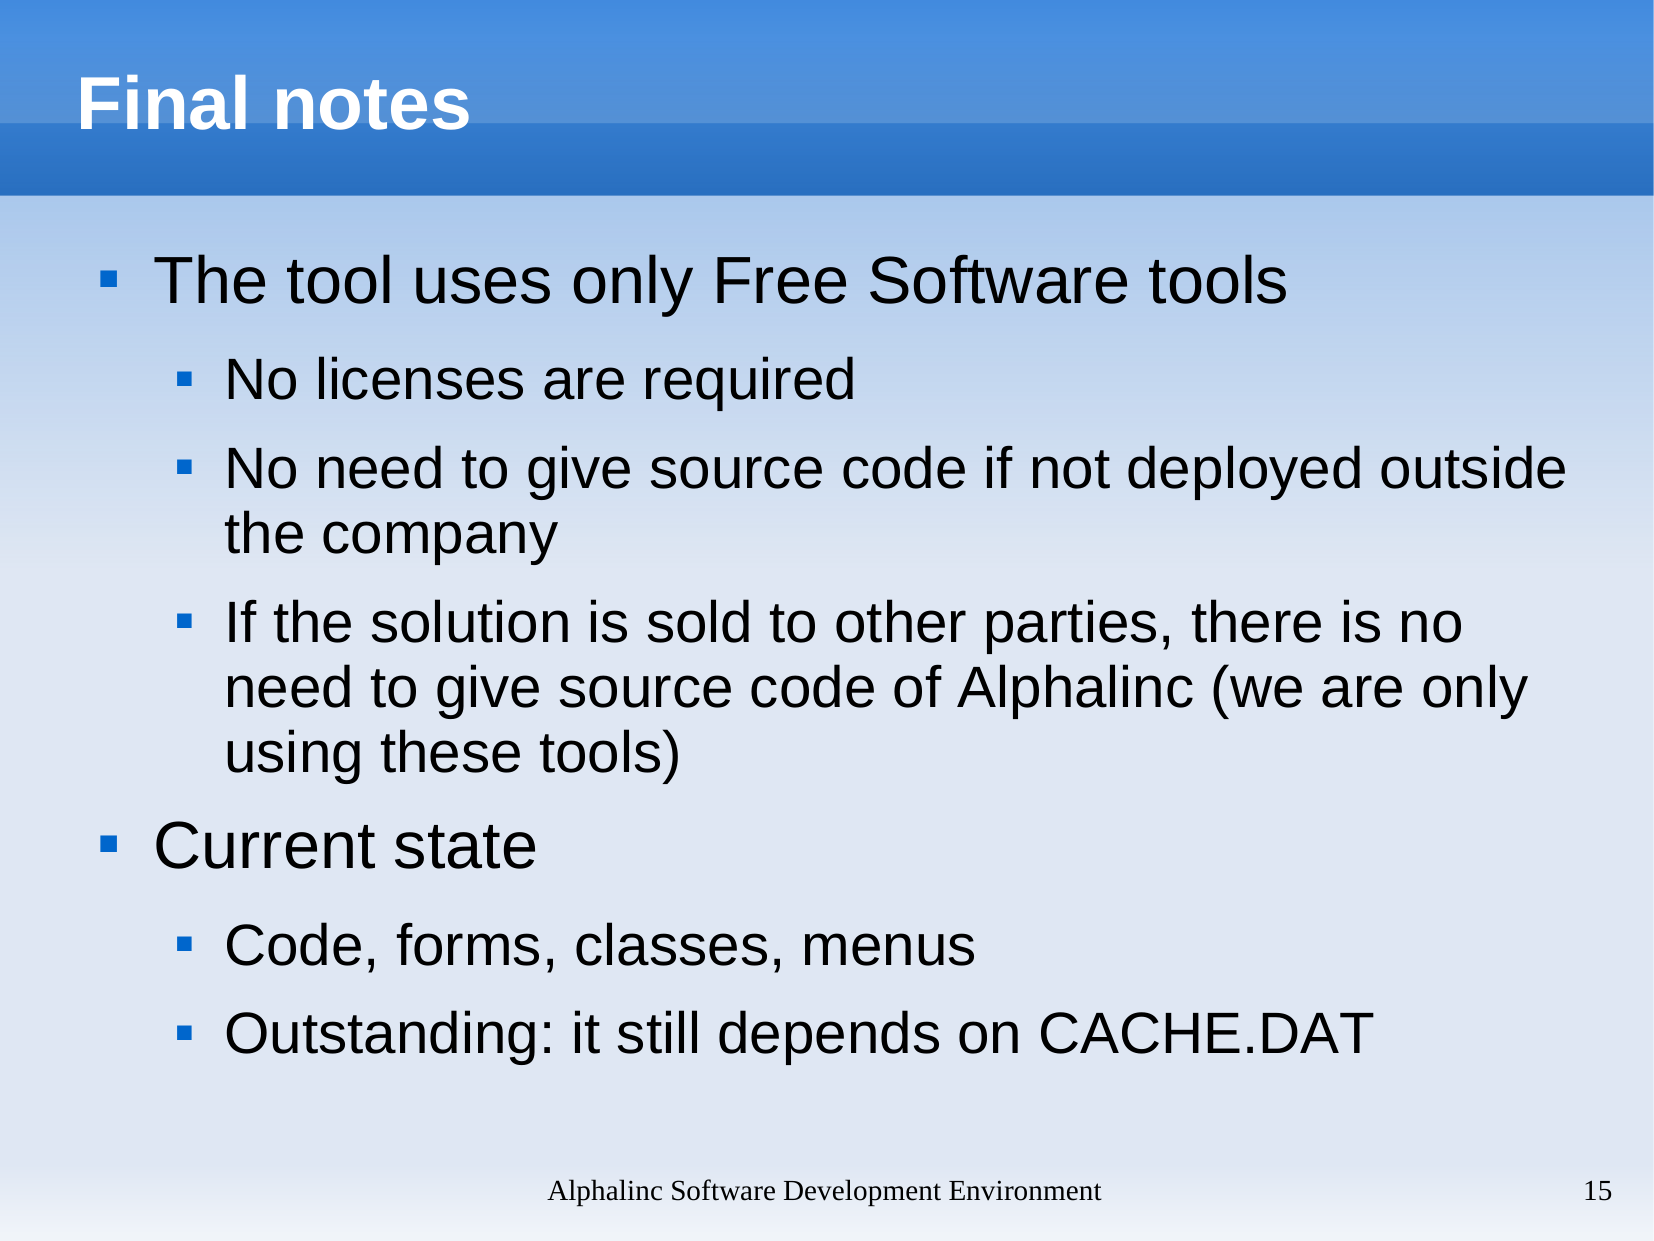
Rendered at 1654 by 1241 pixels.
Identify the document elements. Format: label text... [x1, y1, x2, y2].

picture [0, 0, 1654, 1241]
title Final notes [76, 0, 1565, 208]
list The tool uses only Free Software tools No licenses are required No need to give source code if not deployed outside the company If the solution is sold to other parties, there is no need to give source code of Alphalinc (we are only using these tools) Current state Code, forms, classes, menus Outstanding: it still depends on CACHE.DAT [82, 242, 1571, 1065]
